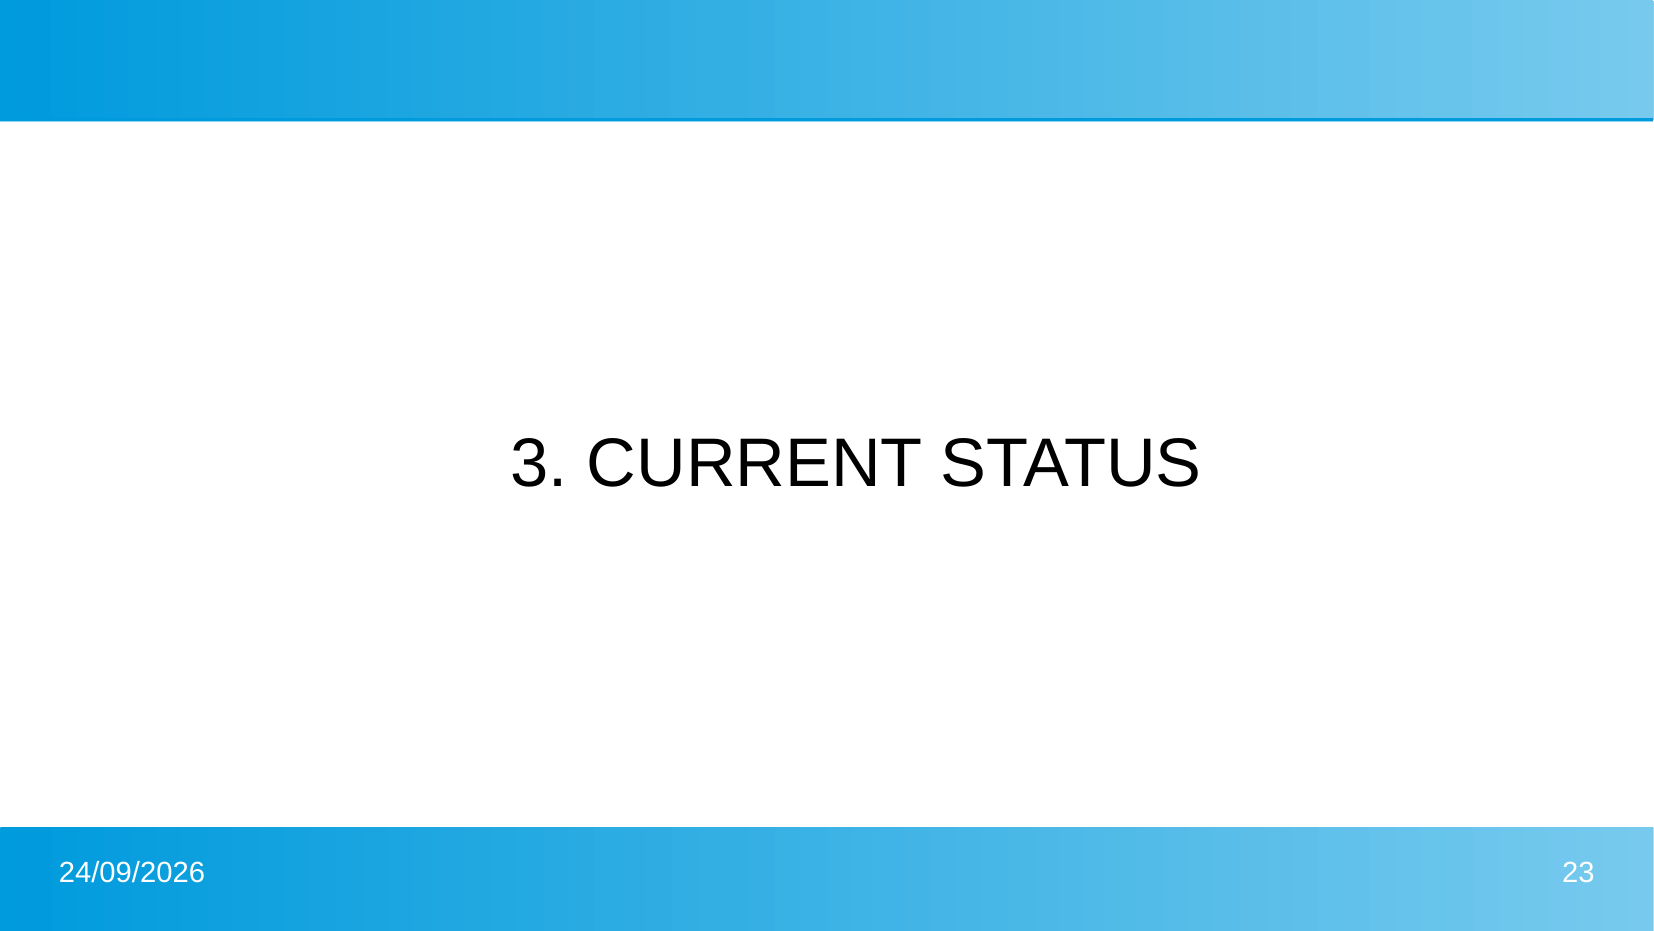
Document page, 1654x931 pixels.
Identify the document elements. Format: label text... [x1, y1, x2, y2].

title 3. CURRENT STATUS [88, 423, 1625, 502]
